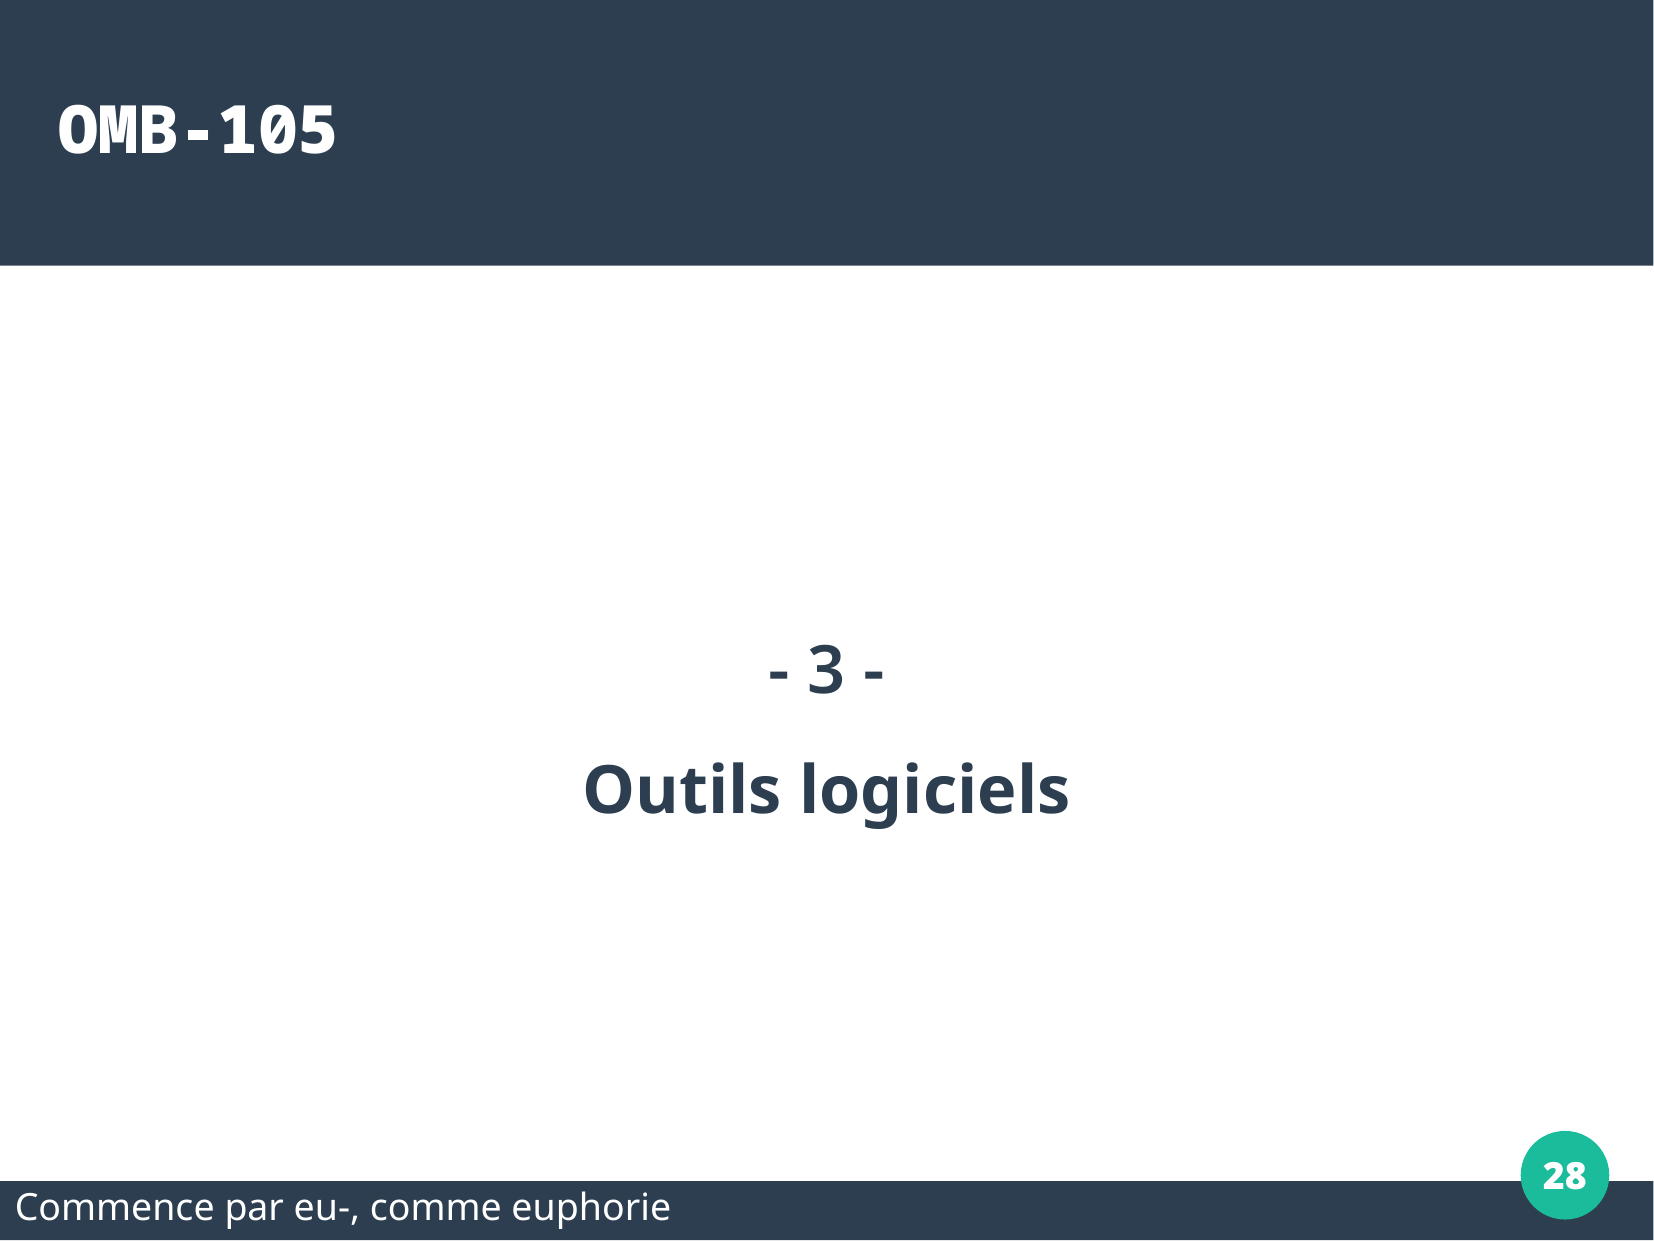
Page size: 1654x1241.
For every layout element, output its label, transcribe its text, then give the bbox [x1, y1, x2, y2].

title OMB-105 [59, 49, 1595, 207]
text_box Commence par eu-, comme euphorie [0, 1173, 1501, 1241]
list - 3 - Outils logiciels [0, 270, 1654, 1186]
